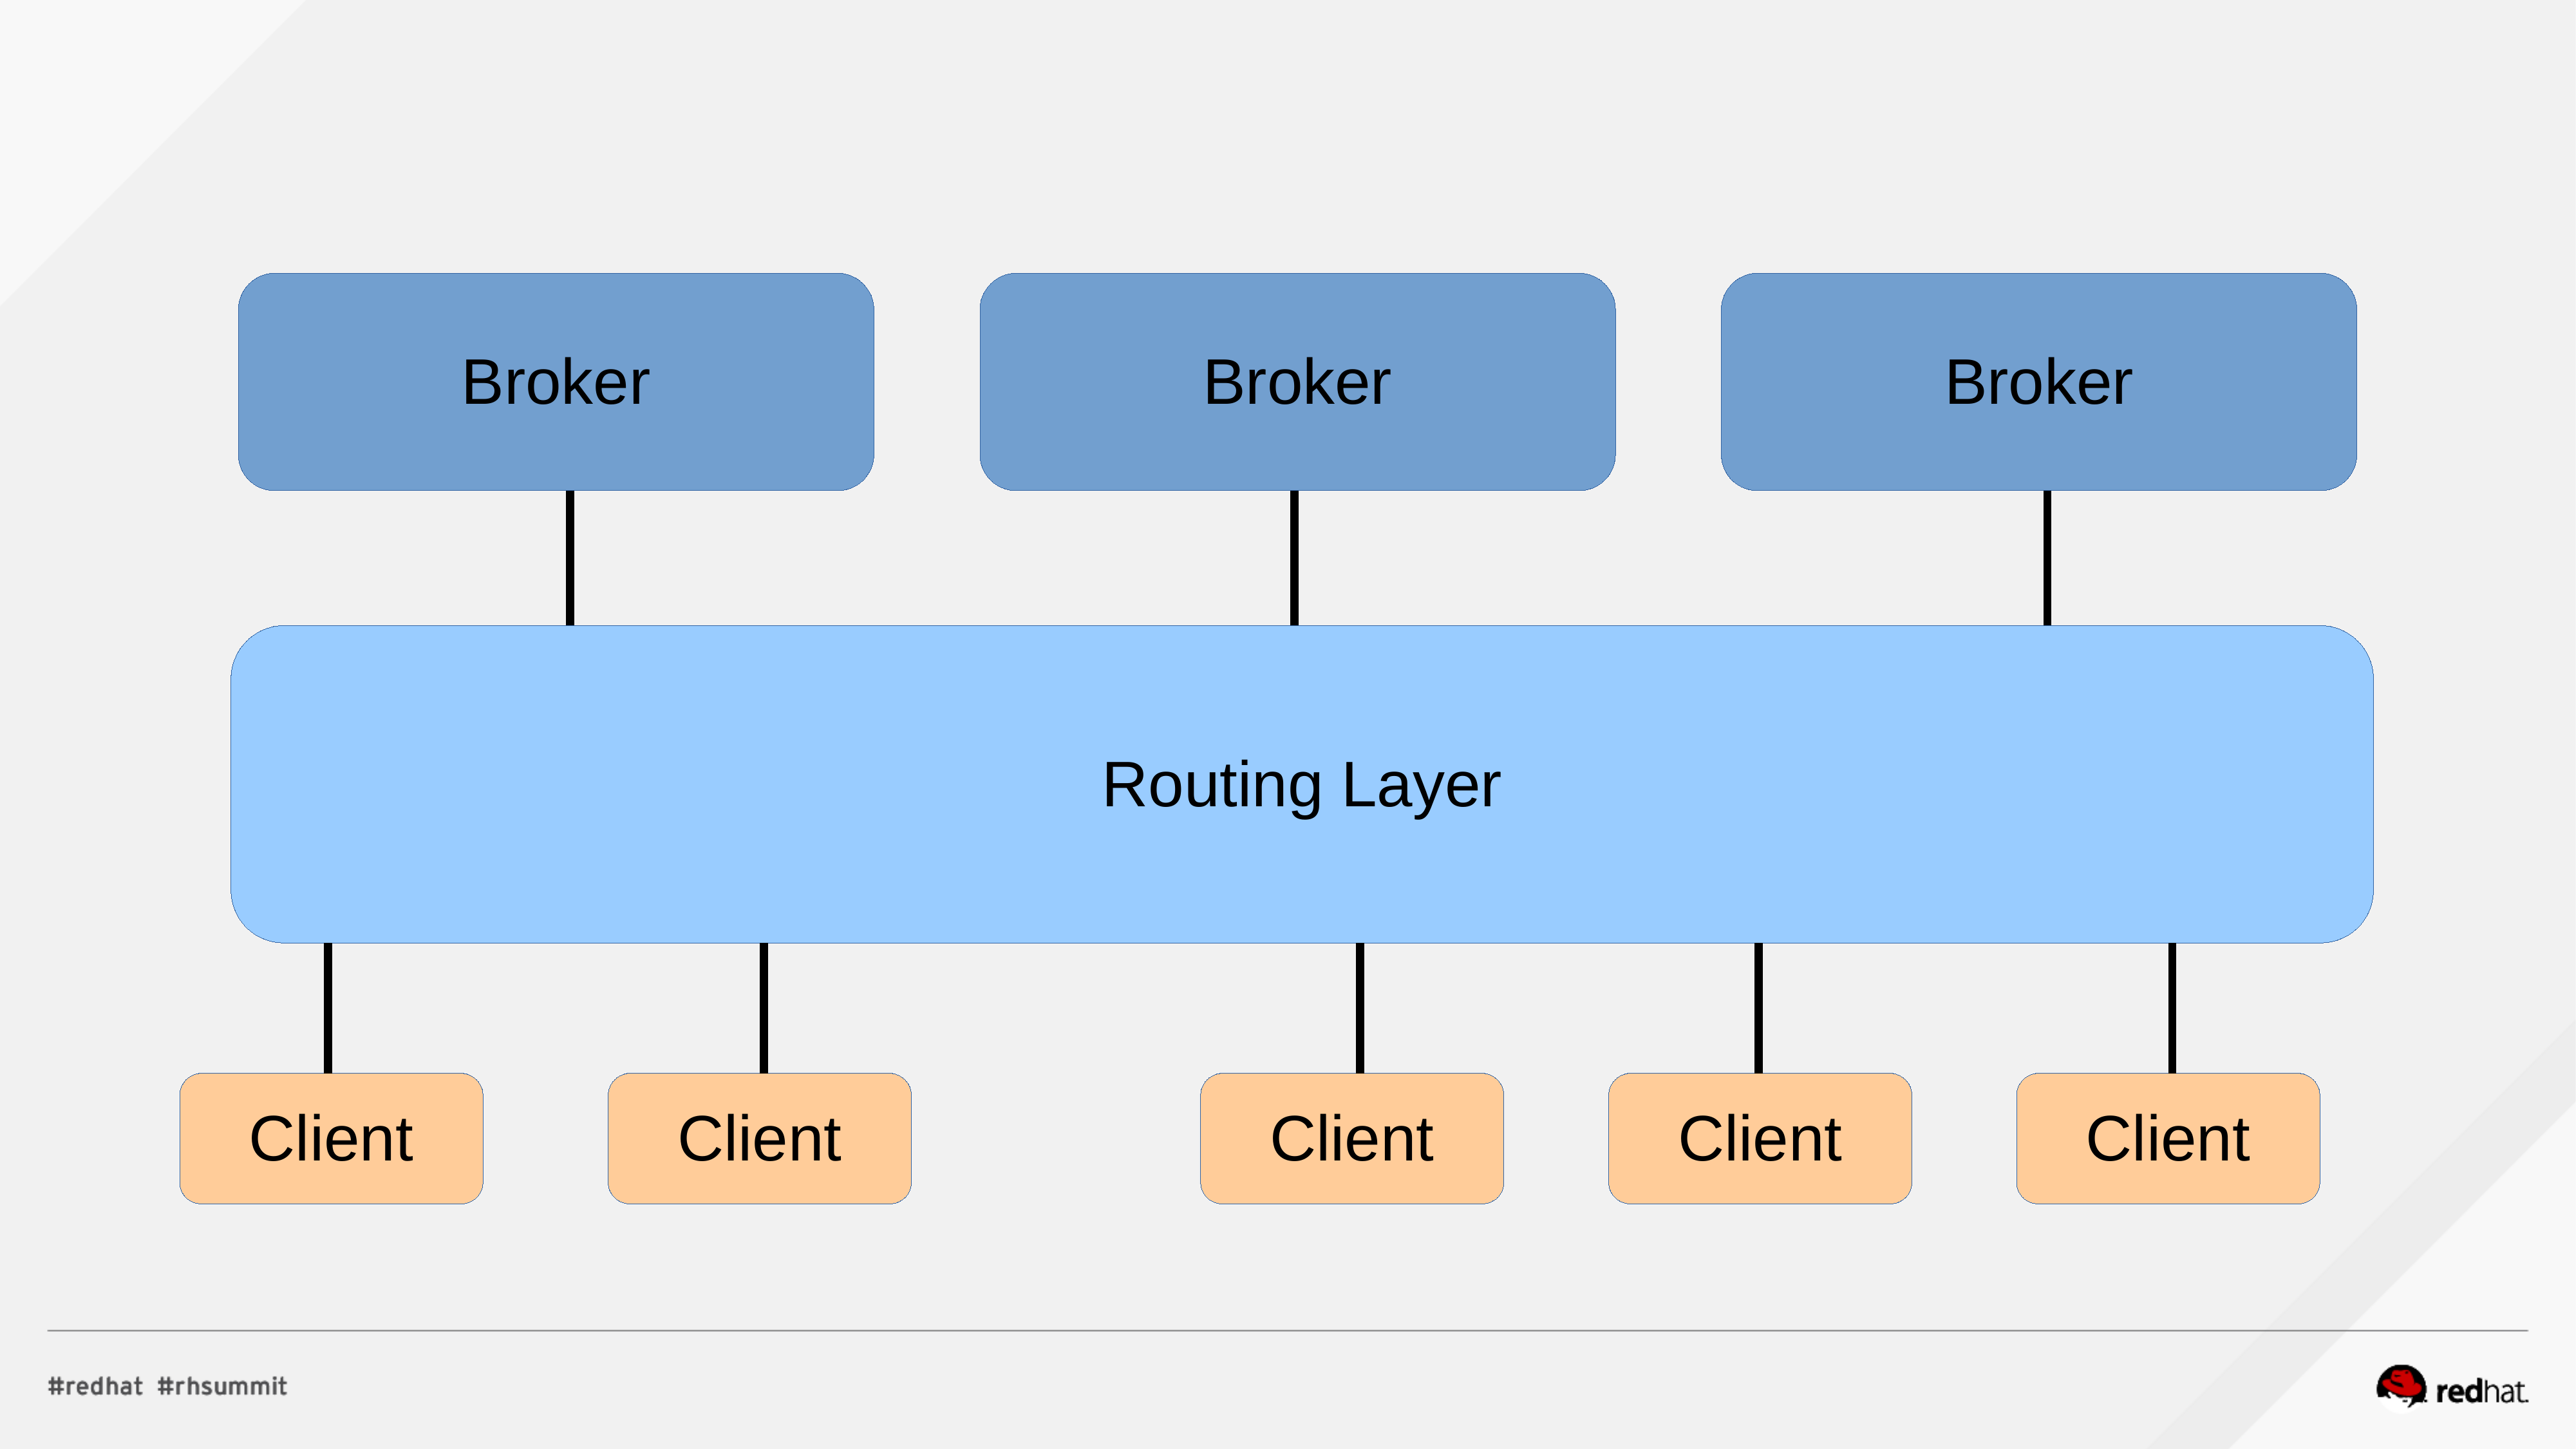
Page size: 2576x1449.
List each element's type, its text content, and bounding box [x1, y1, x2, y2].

text_box Routing Layer [230, 625, 2374, 943]
text_box Client [608, 1073, 912, 1204]
text_box Broker [1721, 273, 2357, 491]
text_box Broker [980, 273, 1616, 491]
text_box Client [1608, 1073, 1912, 1204]
text_box Client [180, 1073, 484, 1204]
text_box Client [1200, 1073, 1504, 1204]
picture [0, 0, 2576, 1449]
text_box Client [2017, 1073, 2320, 1204]
text_box Broker [238, 273, 874, 491]
